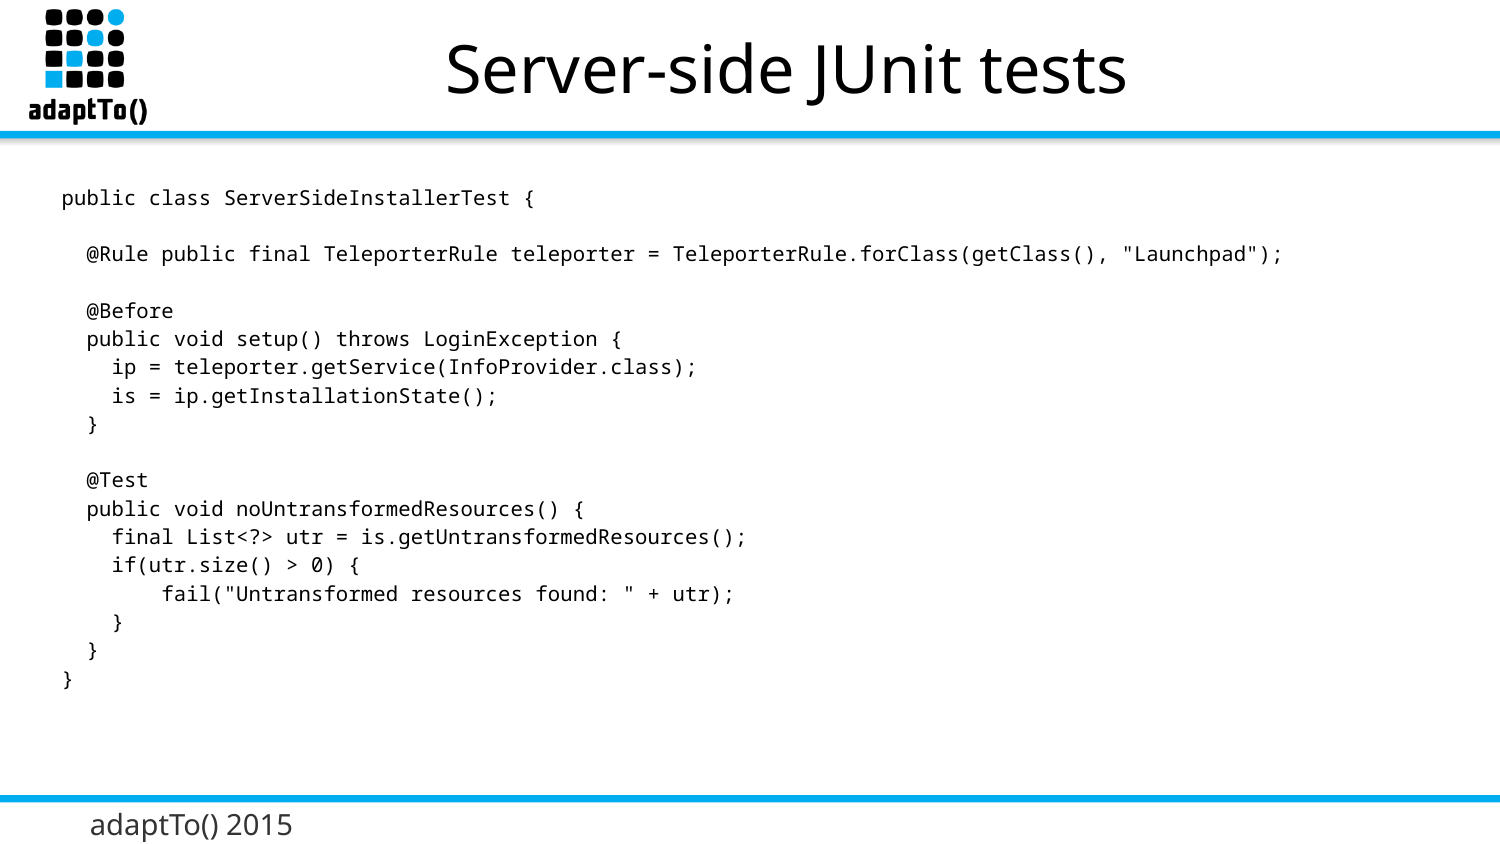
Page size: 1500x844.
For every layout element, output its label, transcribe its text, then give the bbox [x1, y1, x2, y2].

picture [27, 6, 148, 126]
title Server-side JUnit tests [150, 15, 1425, 121]
list public class ServerSideInstallerTest { @Rule public final TeleporterRule teleporter = TeleporterRule.forClass(getClass(), "Launchpad"); @Before public void setup() throws LoginException { ip = teleporter.getService(InfoProvider.class); is = ip.getInstallationState(); } @Test public void noUntransformedResources() { final List<?> utr = is.getUntransformedResources(); if(utr.size() > 0) { fail("Untransformed resources found: " + utr); } } } [52, 183, 1447, 760]
